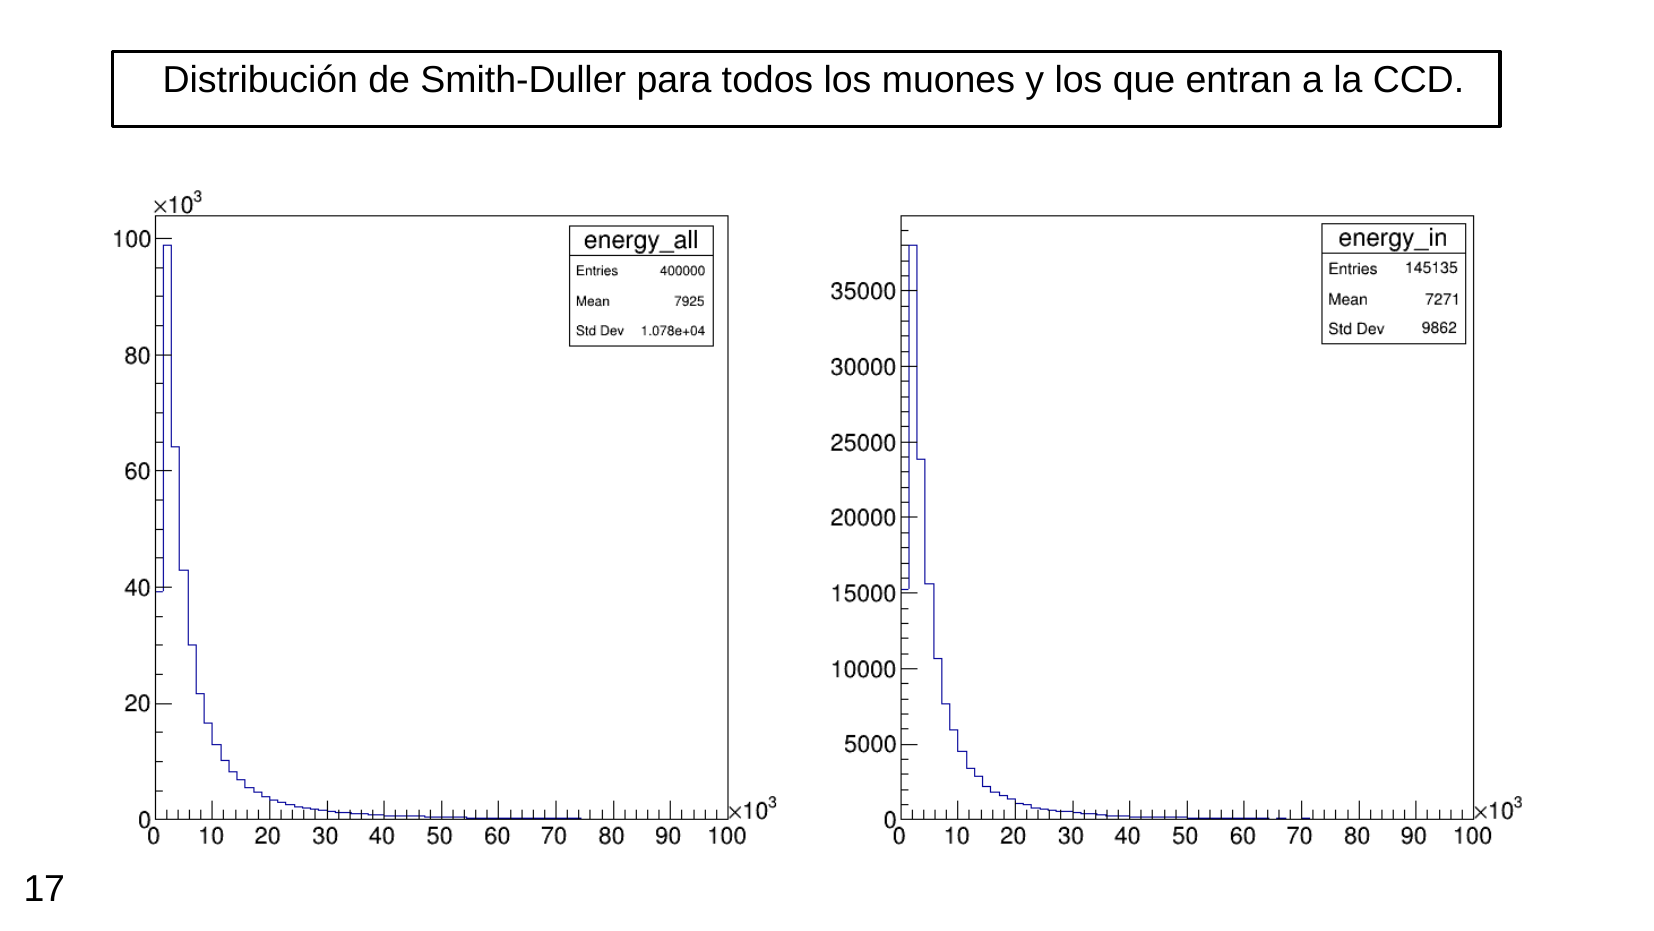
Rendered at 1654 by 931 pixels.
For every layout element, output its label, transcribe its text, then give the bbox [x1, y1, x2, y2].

text_box <number> [8, 860, 638, 931]
picture [112, 187, 1524, 863]
text_box Distribución de Smith-Duller para todos los muones y los que entran a la CCD. [112, 51, 1501, 127]
